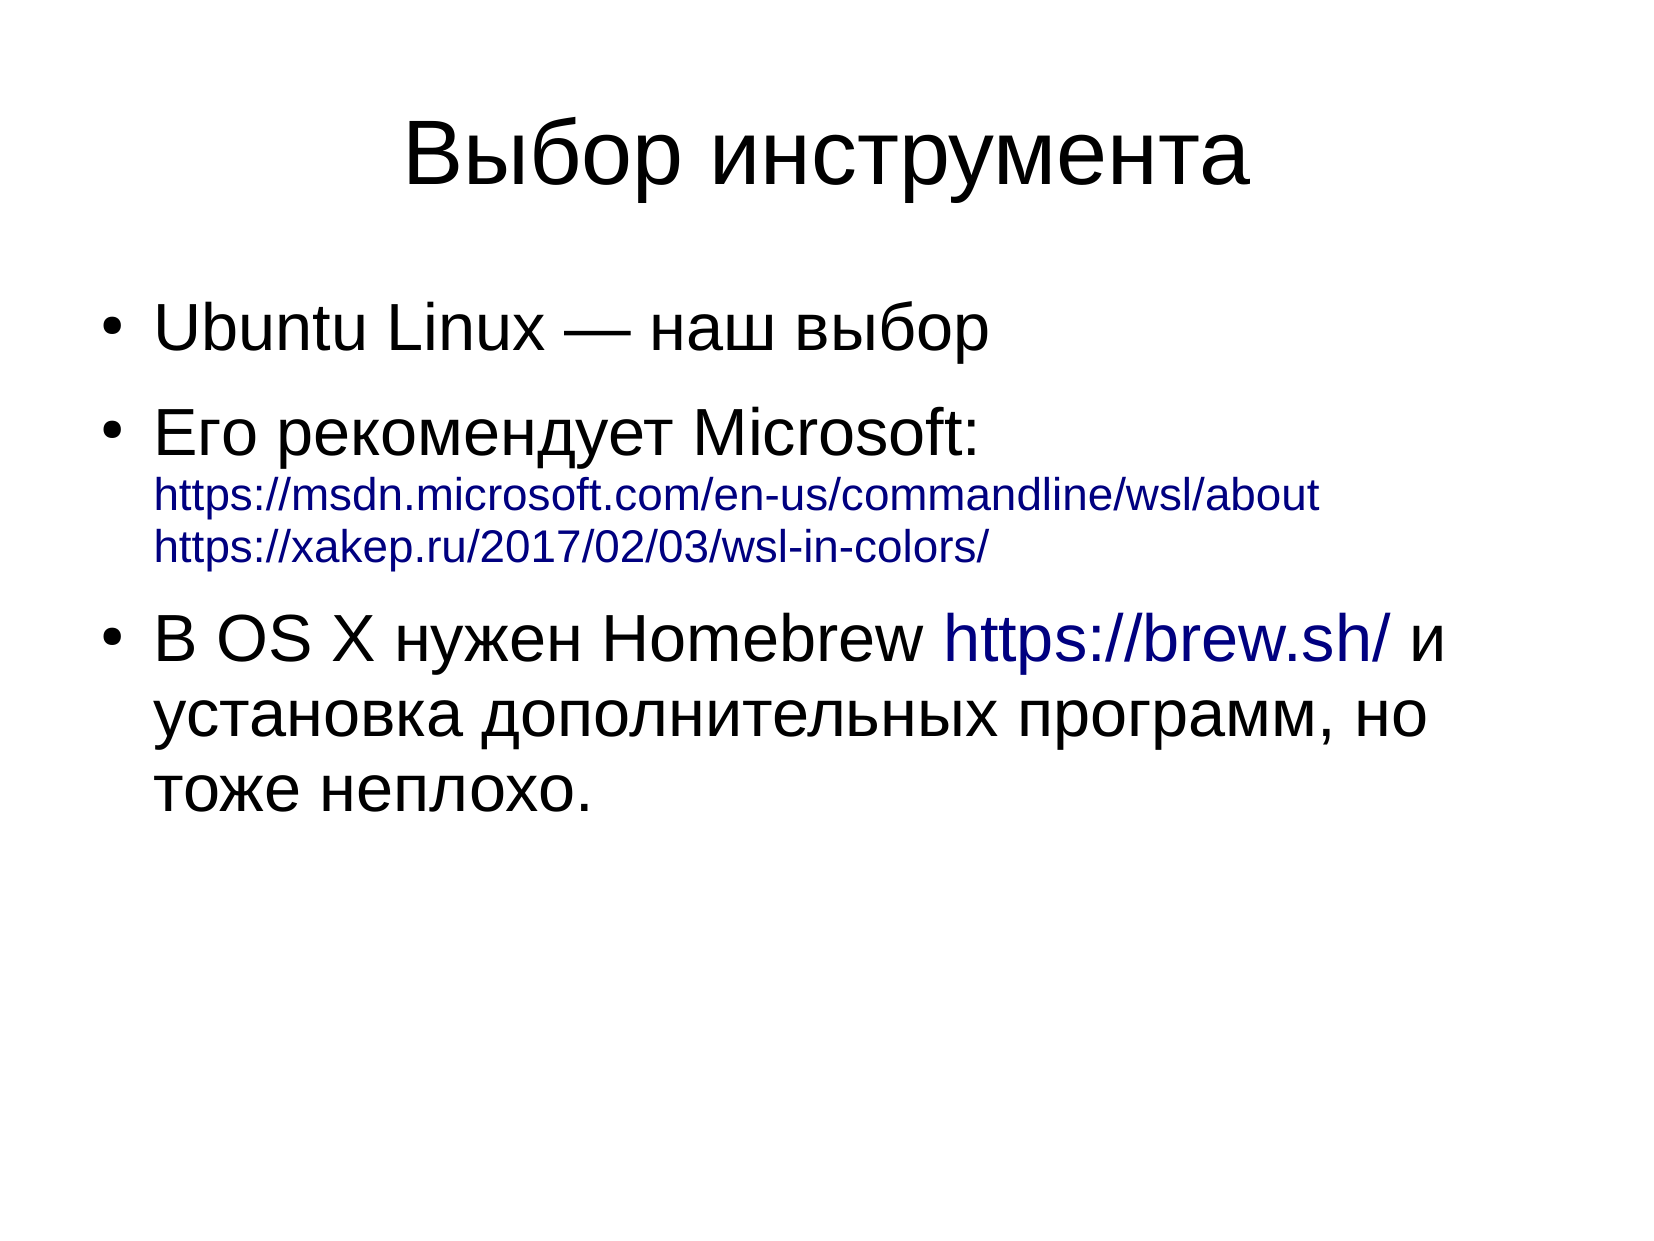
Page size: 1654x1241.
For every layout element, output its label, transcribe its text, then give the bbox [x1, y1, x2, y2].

title Выбор инструмента [82, 49, 1571, 257]
text_box [82, 290, 1571, 1010]
